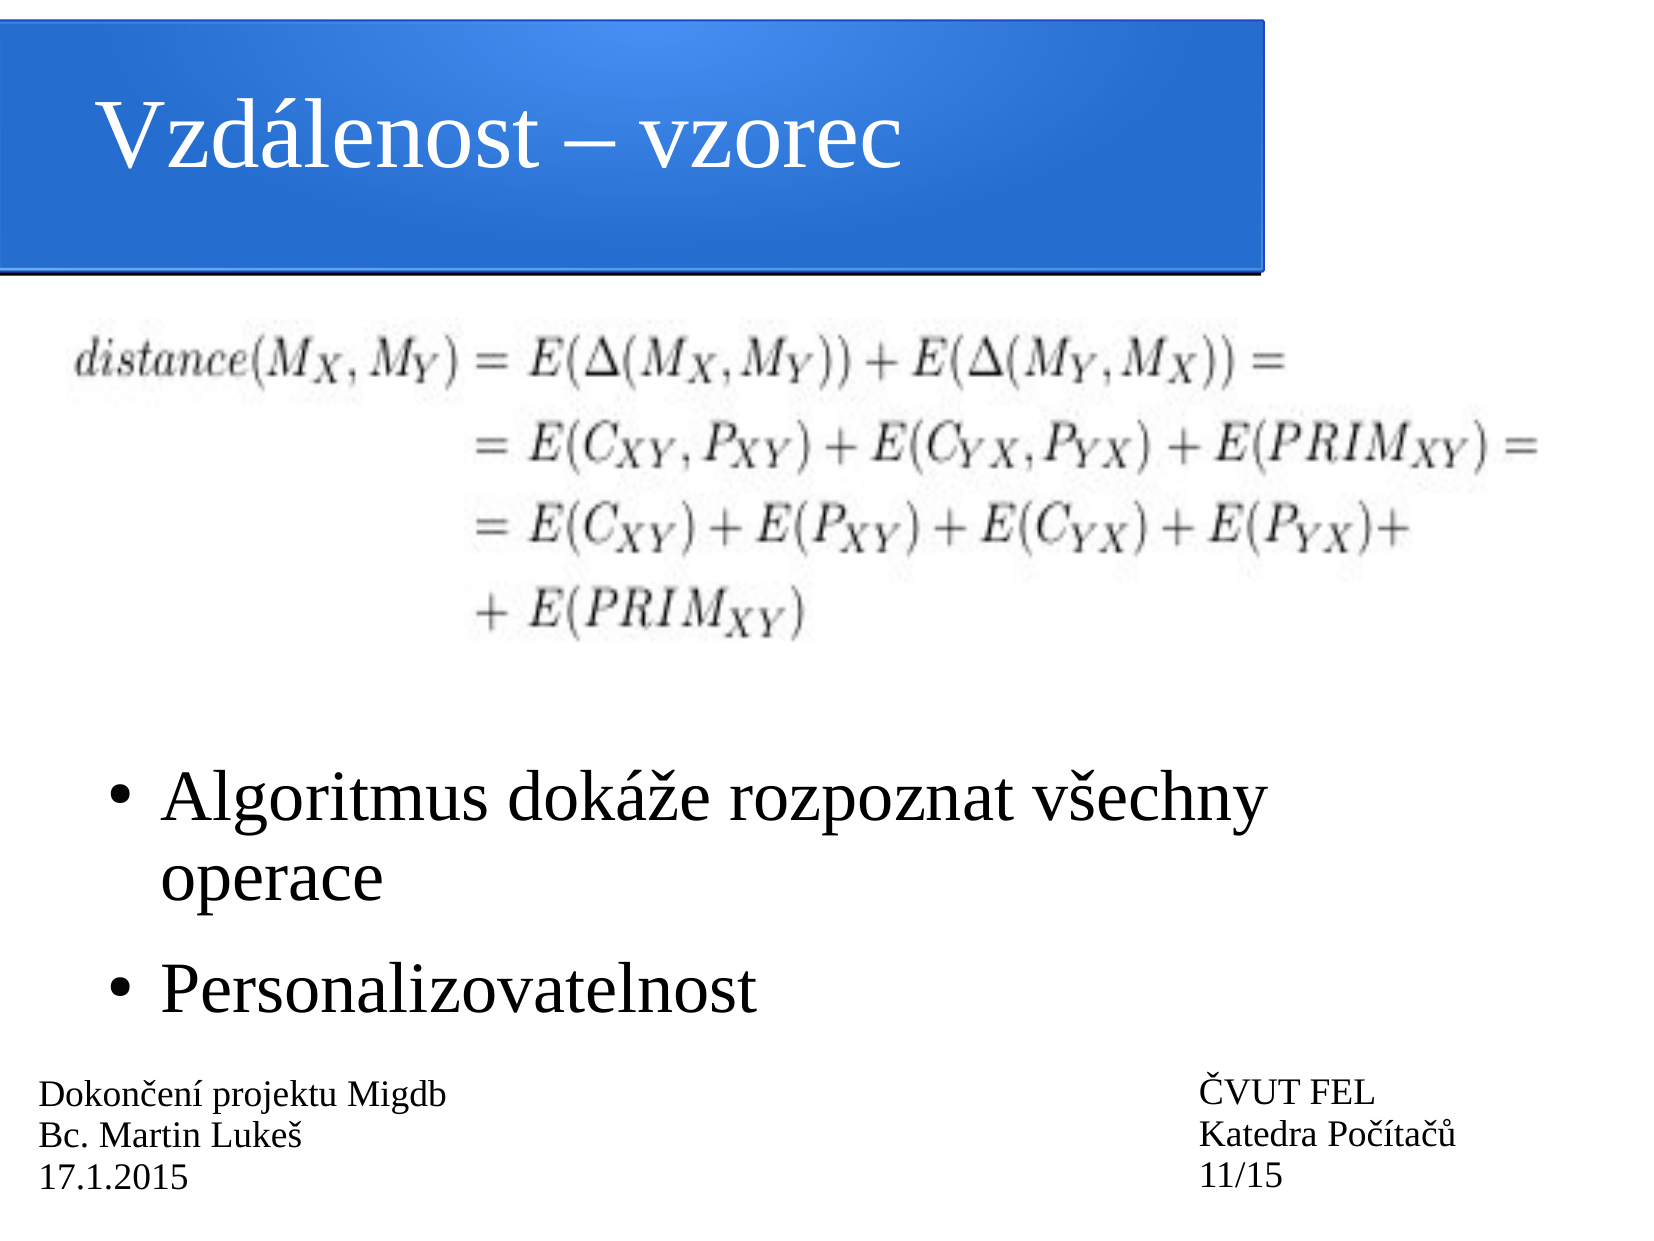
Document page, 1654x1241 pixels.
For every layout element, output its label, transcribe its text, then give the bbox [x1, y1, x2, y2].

list Algoritmus dokáže rozpoznat všechny operace Personalizovatelnost [89, 755, 1359, 1052]
text_box Vzdálenost – vzorec [94, 78, 1229, 189]
text_box Dokončení projektu Migdb Bc. Martin Lukeš 17.1.2015 [23, 1065, 1087, 1205]
text_box ČVUT FEL Katedra Počítačů <number>/15 [1184, 1063, 1571, 1204]
picture [66, 318, 1560, 657]
